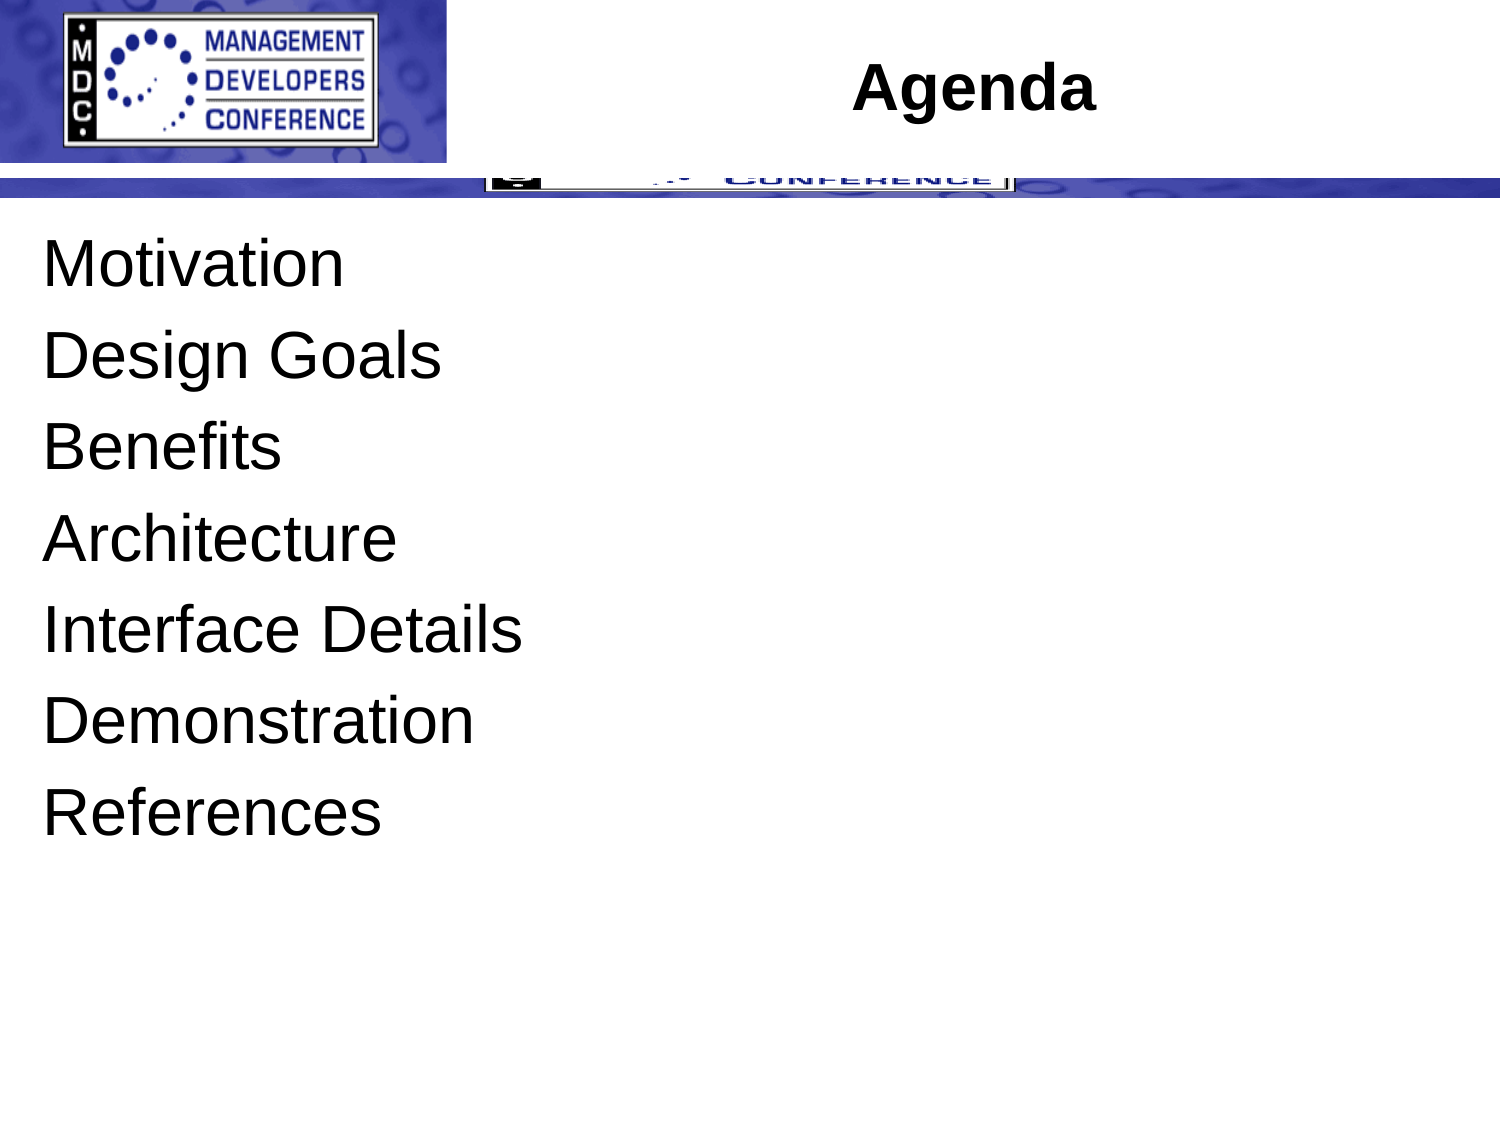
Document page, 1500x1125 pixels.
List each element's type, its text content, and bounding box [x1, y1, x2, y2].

picture [0, 178, 1500, 198]
title Agenda [447, 7, 1500, 169]
list Motivation Design Goals Benefits Architecture Interface Details Demonstration References [42, 226, 1433, 1067]
picture [0, 0, 447, 163]
